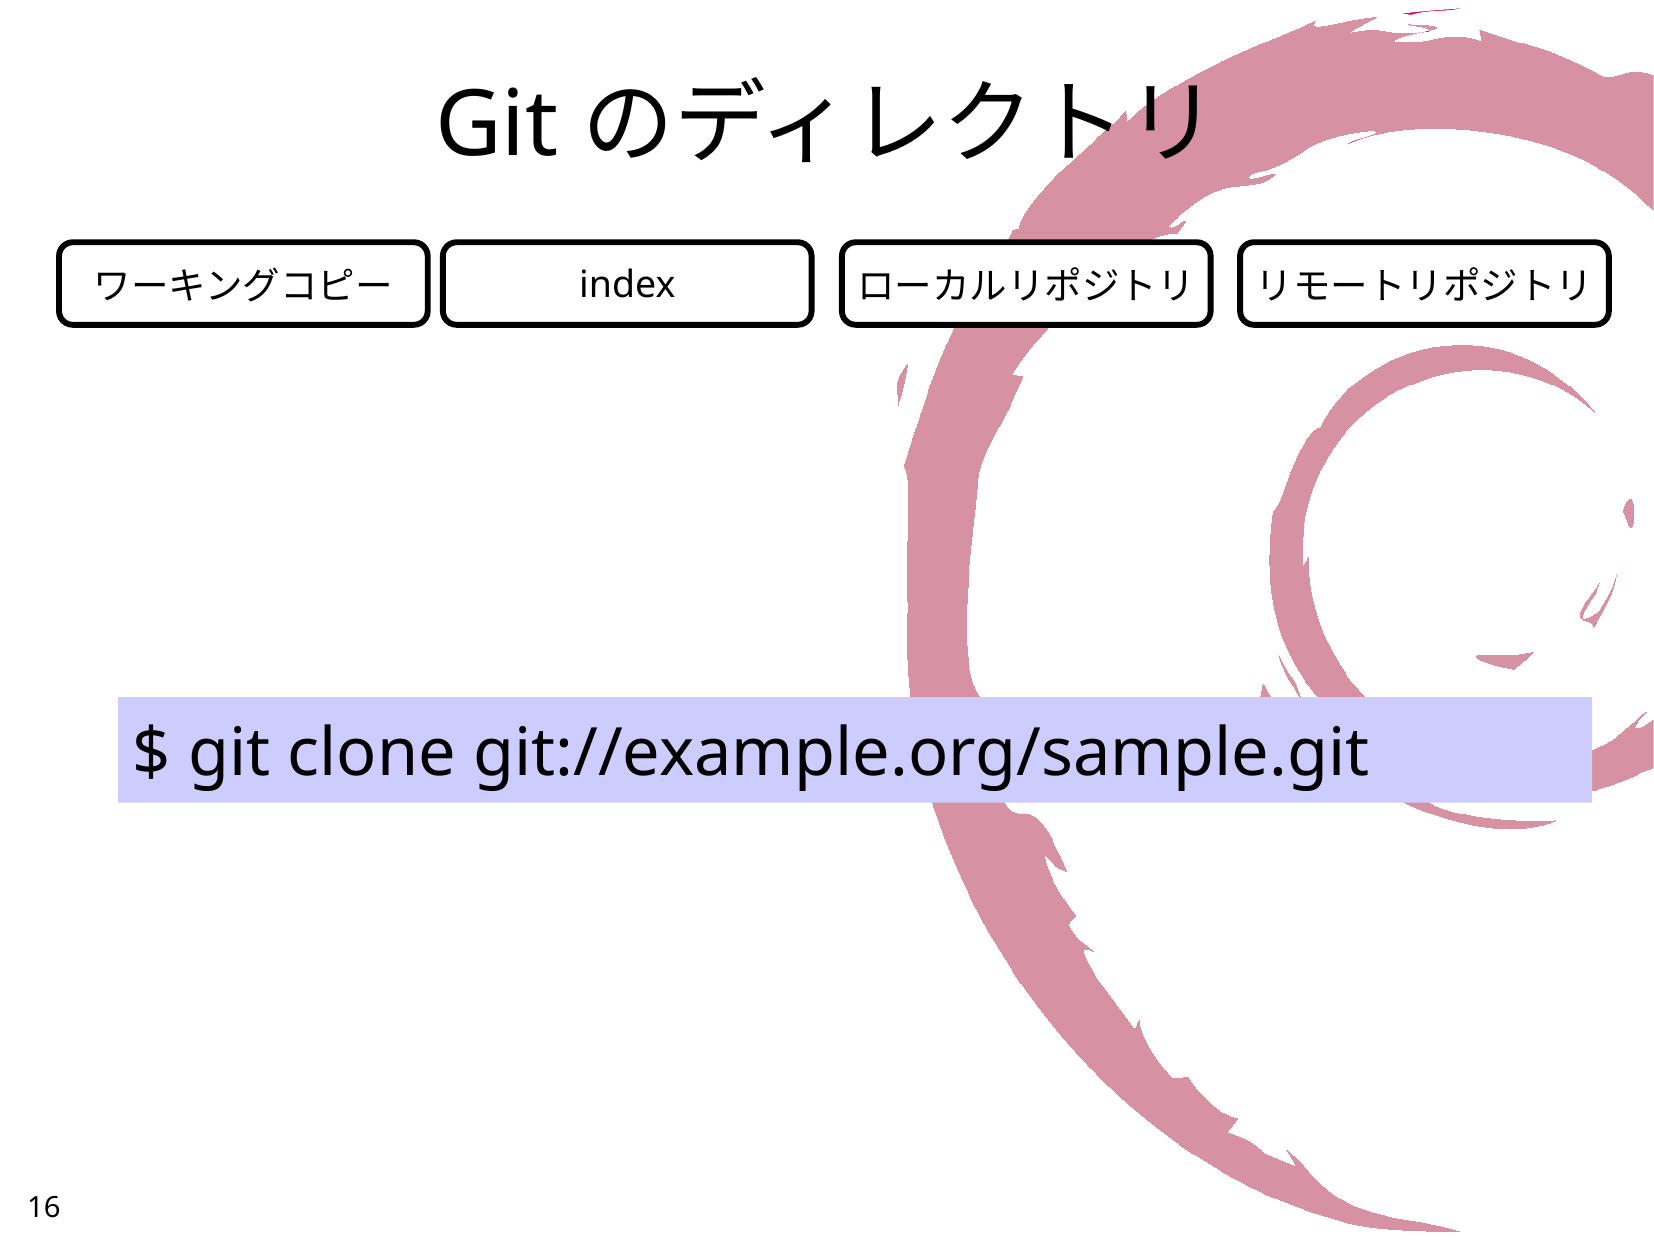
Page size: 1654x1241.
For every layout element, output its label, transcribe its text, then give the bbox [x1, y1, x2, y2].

title Git のディレクトリ [413, 49, 1240, 257]
text_box $ git clone git://example.org/sample.git [118, 697, 1593, 798]
text_box index [442, 242, 812, 325]
picture [886, 0, 1654, 1241]
text_box リモートリポジトリ [1240, 242, 1609, 325]
text_box ワーキングコピー [58, 242, 428, 325]
text_box ローカルリポジトリ [841, 242, 1211, 325]
